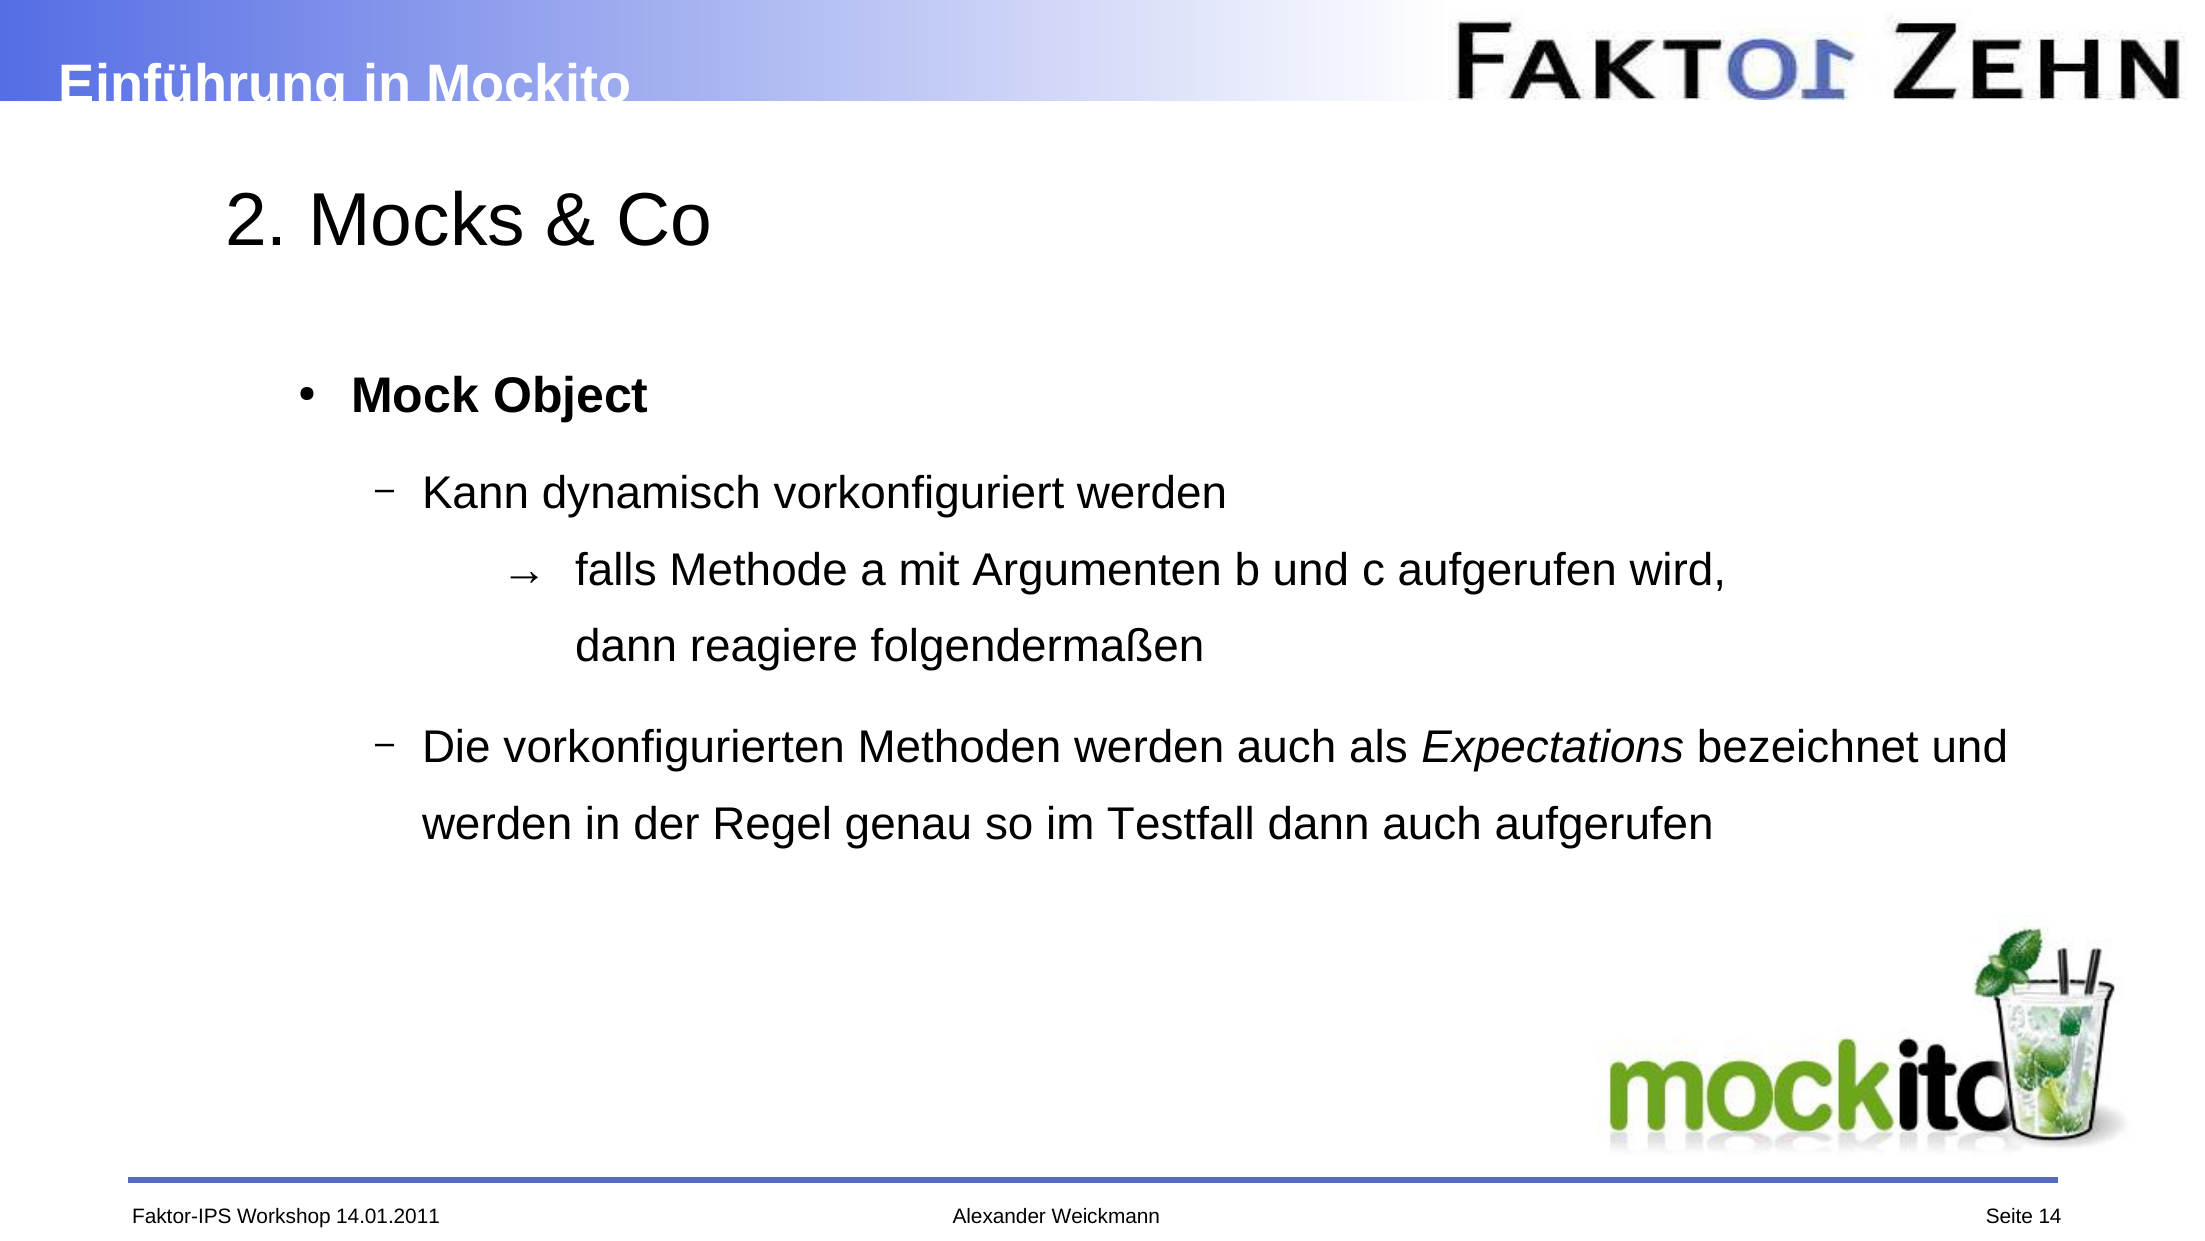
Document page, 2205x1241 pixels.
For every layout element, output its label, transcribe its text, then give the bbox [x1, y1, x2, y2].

picture [1598, 914, 2141, 1167]
picture [1448, 7, 2191, 100]
list Mock Object Kann dynamisch vorkonfiguriert werden → falls Methode a mit Argumenten b und c aufgerufen wird, dann reagiere folgendermaßen Die vorkonfigurierten Methoden werden auch als Expectations bezeichnet und werden in der Regel genau so im Testfall dann auch aufgerufen [280, 339, 2036, 1108]
title 2. Mocks & Co [225, 142, 1981, 296]
